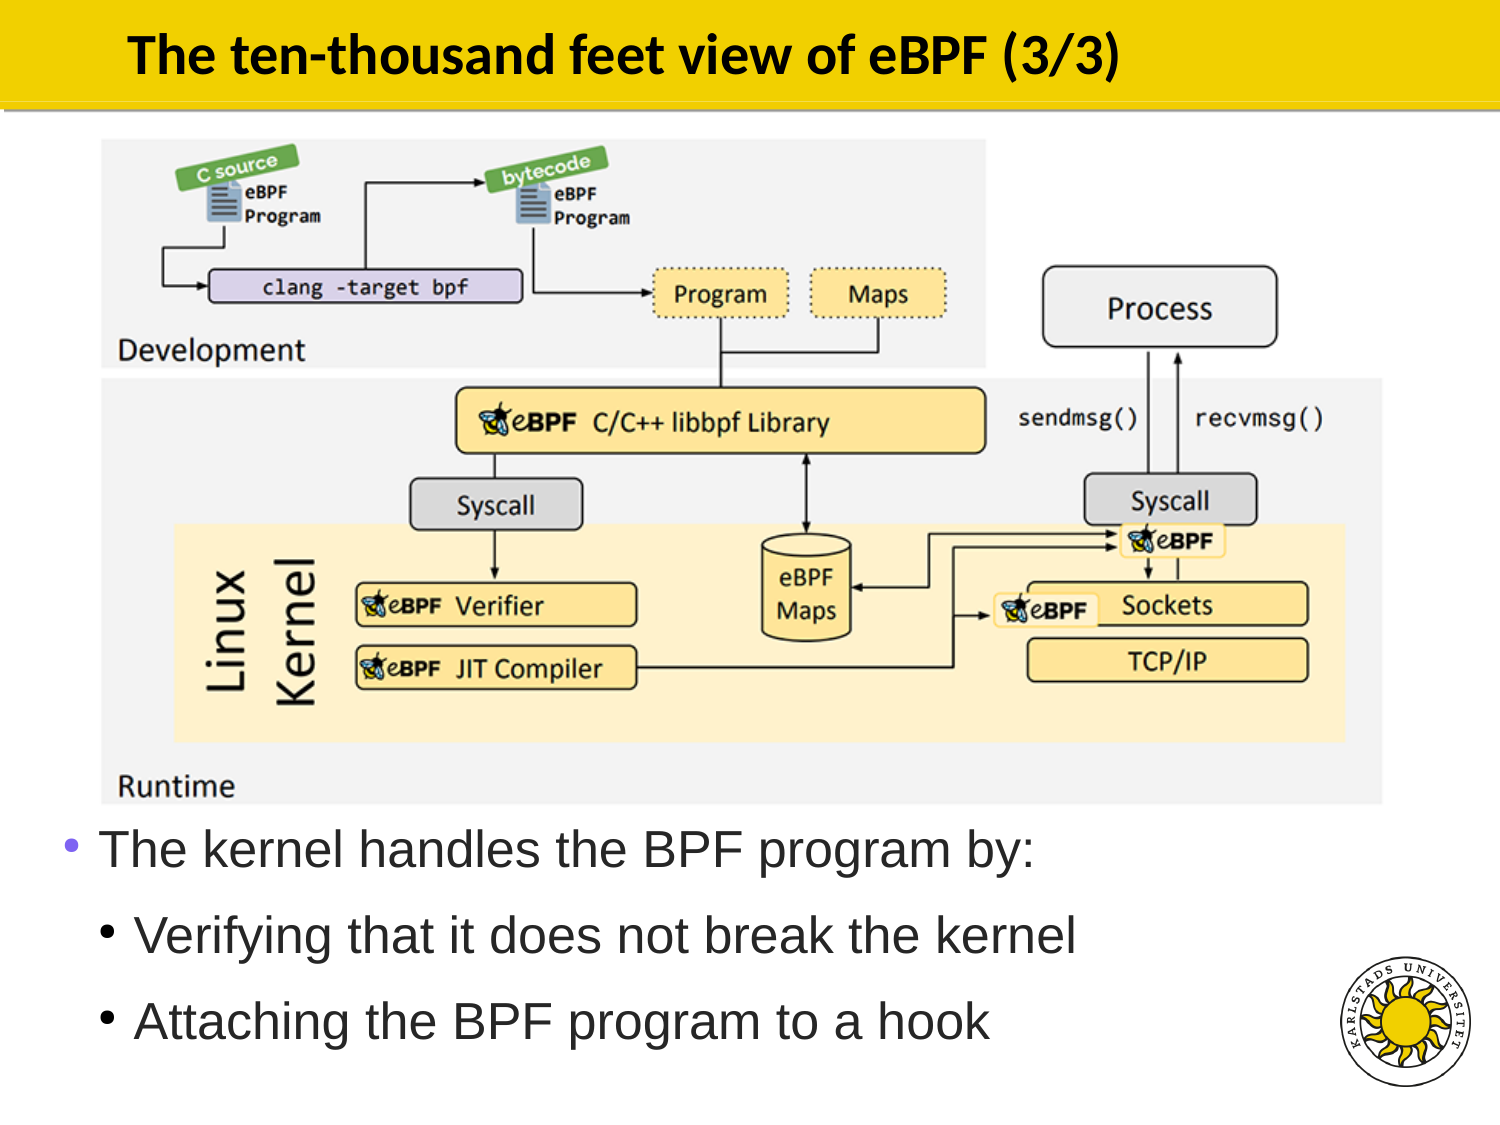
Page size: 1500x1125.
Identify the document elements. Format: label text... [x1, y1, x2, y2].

picture [97, 134, 1388, 811]
picture [1340, 948, 1471, 1095]
list The kernel handles the BPF program by: Verifying that it does not break the kernel Attaching the BPF program to a hook [47, 735, 1376, 970]
title The ten-thousand feet view of eBPF (3/3) [112, 0, 1388, 102]
